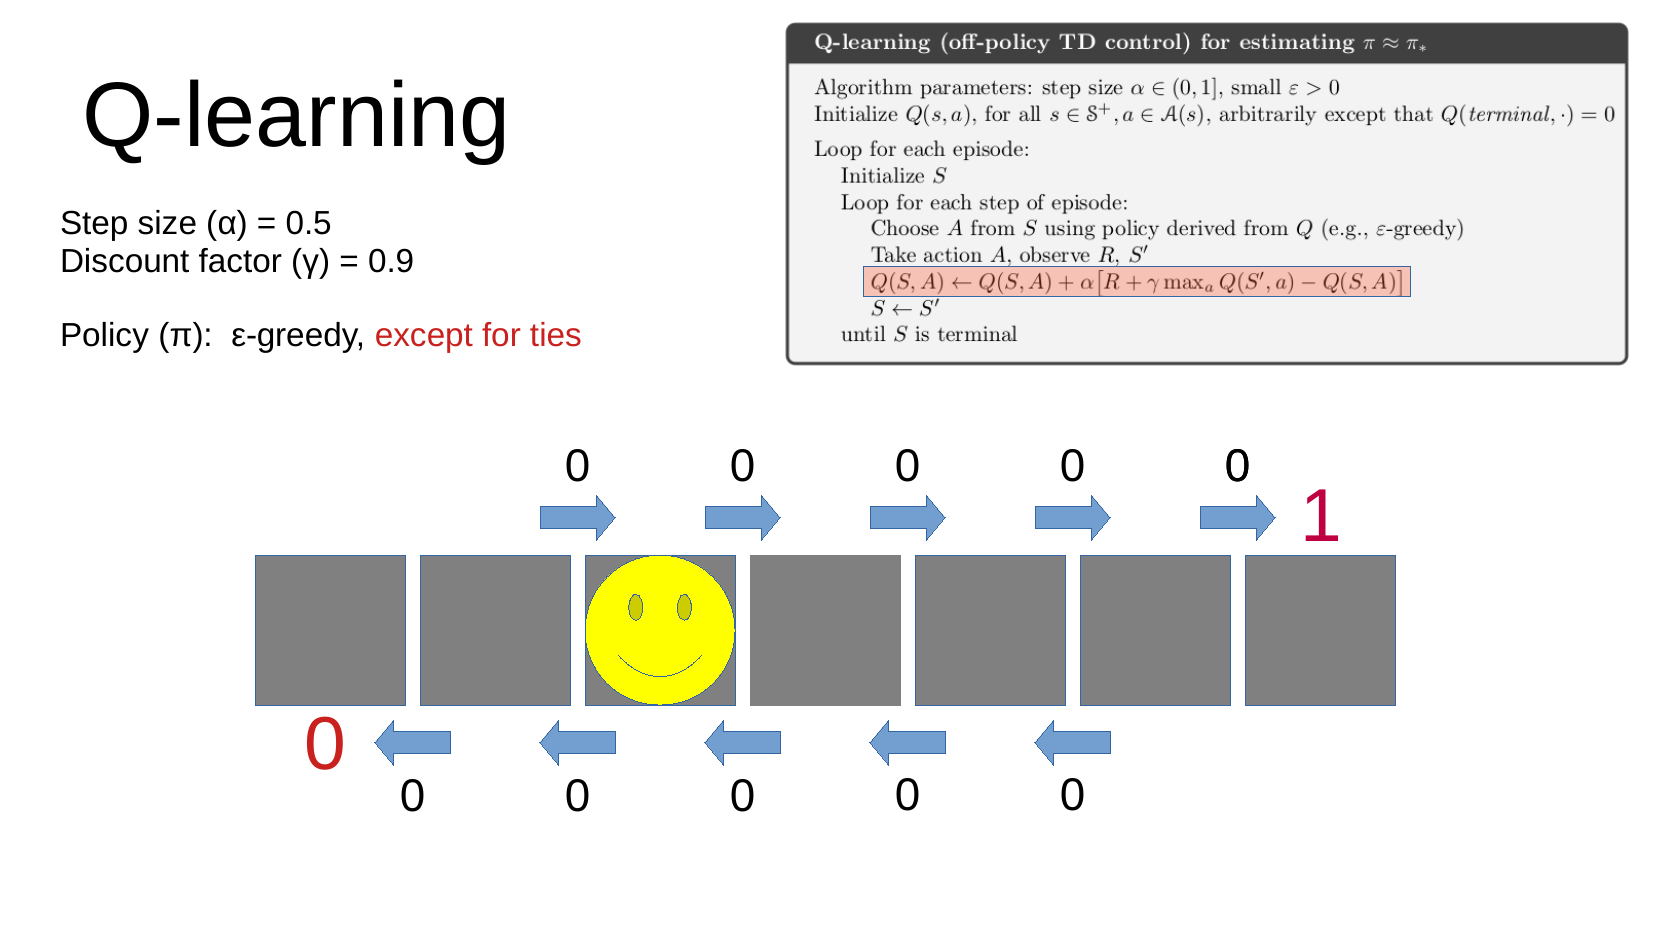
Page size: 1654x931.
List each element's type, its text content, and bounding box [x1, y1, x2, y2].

text_box [255, 555, 406, 706]
text_box [379, 720, 451, 750]
text_box [704, 720, 781, 750]
text_box [540, 511, 616, 541]
text_box [1200, 511, 1268, 541]
text_box [1034, 720, 1111, 750]
title 0 [1020, 750, 1126, 840]
title 0 [690, 750, 796, 841]
title 0 [360, 750, 466, 841]
title 0 [855, 750, 961, 840]
text_box [869, 720, 946, 750]
title Step size (α) = 0.5 Discount factor (γ) = 0.9 Policy (π): ε-greedy, except for ties [60, 186, 616, 409]
title 0 [525, 750, 631, 841]
title 0 [525, 420, 631, 511]
text_box [863, 266, 1411, 297]
text_box [420, 555, 571, 706]
text_box [750, 555, 901, 706]
text_box [870, 511, 946, 541]
title 0 [273, 698, 379, 789]
text_box [705, 511, 781, 541]
picture [773, 14, 1637, 376]
text_box [539, 720, 616, 750]
text_box [915, 555, 1066, 706]
title 1 [1268, 471, 1374, 561]
title 0 [1020, 420, 1126, 511]
title 0 [1185, 420, 1291, 511]
title Q-learning [82, 37, 773, 193]
text_box [1245, 555, 1396, 706]
text_box [585, 555, 736, 706]
text_box [1080, 555, 1231, 706]
title 0 [855, 420, 961, 511]
text_box [1035, 511, 1111, 541]
title 0 [690, 420, 796, 511]
